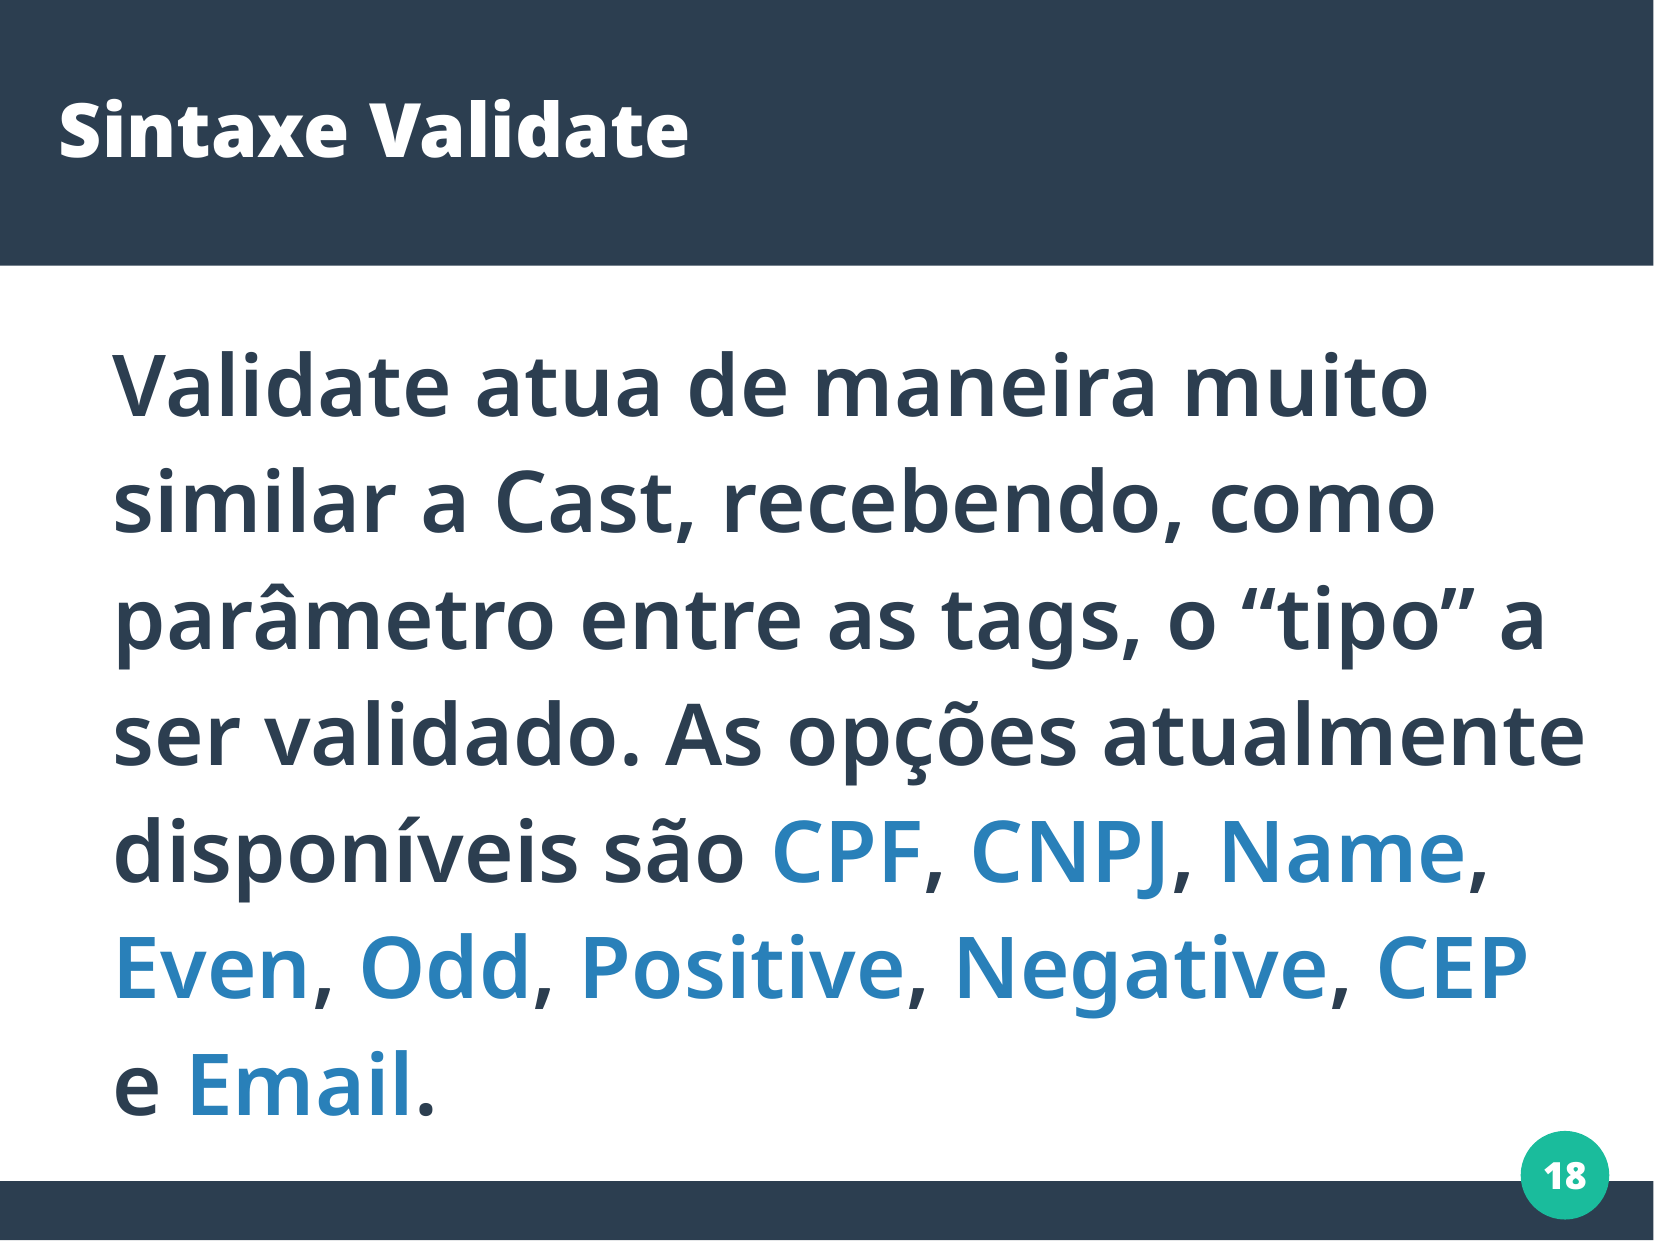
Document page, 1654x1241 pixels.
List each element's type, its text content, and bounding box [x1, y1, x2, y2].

list Validate atua de maneira muito similar a Cast, recebendo, como parâmetro entre as tags, o “tipo” a ser validado. As opções atualmente disponíveis são CPF, CNPJ, Name, Even, Odd, Positive, Negative, CEP e Email. [59, 324, 1595, 1152]
title Sintaxe Validate [59, 49, 1595, 207]
